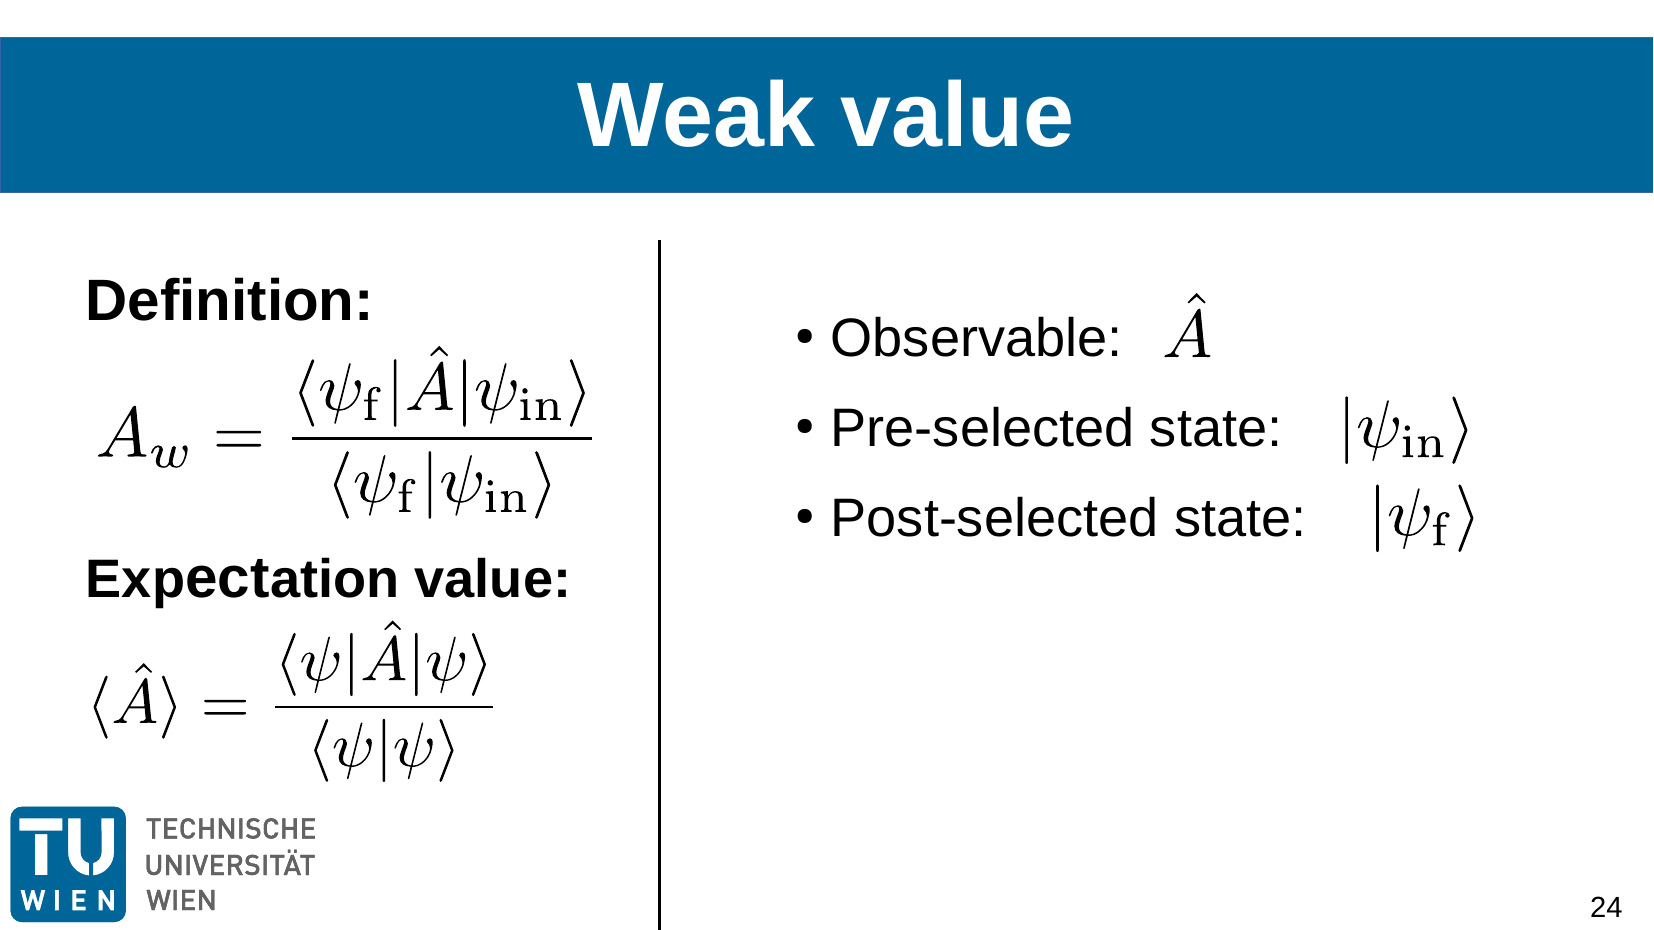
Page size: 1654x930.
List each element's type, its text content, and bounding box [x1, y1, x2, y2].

picture [1155, 270, 1231, 382]
picture [1319, 384, 1485, 566]
picture [195, 334, 606, 530]
list Expectation value: [85, 544, 691, 640]
picture [96, 361, 189, 489]
list Observable: Pre-selected state: Post-selected state: [795, 217, 1571, 757]
title Weak value [0, 37, 1653, 193]
list Definition: [85, 267, 451, 346]
picture [83, 612, 502, 791]
